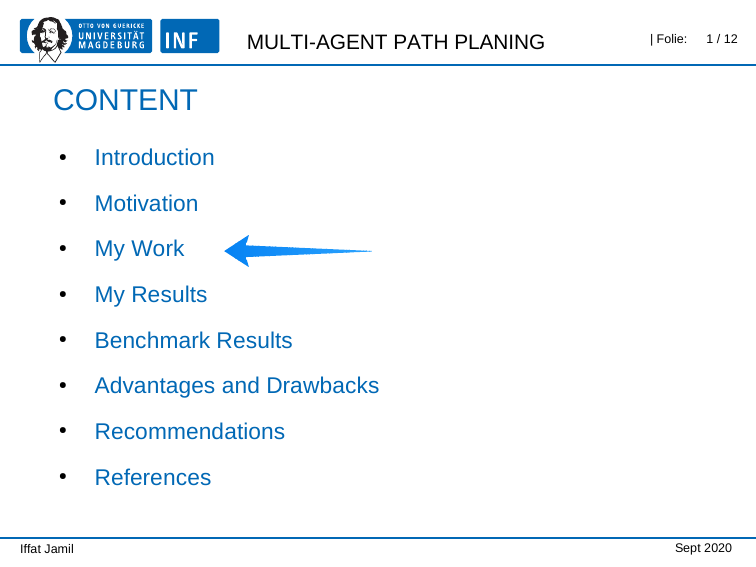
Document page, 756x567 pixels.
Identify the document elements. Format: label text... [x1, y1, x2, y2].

picture [221, 232, 376, 270]
text_box Introduction [59, 145, 215, 171]
text_box Motivation [59, 190, 199, 217]
text_box Recommendations [59, 418, 286, 445]
text_box Sept 2020 [675, 540, 744, 556]
text_box Advantages and Drawbacks [59, 373, 380, 399]
text_box [2, 66, 756, 537]
text_box [2, 539, 756, 567]
text_box My Results [59, 281, 208, 308]
text_box Benchmark Results [59, 327, 293, 353]
text_box My Work [59, 236, 185, 262]
text_box MULTI-AGENT PATH PLANING [246, 30, 548, 61]
text_box | Folie: [650, 32, 688, 47]
text_box CONTENT [53, 83, 199, 117]
text_box 1 / 12 [706, 32, 738, 47]
text_box References [59, 464, 221, 490]
text_box [2, 0, 756, 64]
text_box Iffat Jamil [20, 542, 74, 557]
